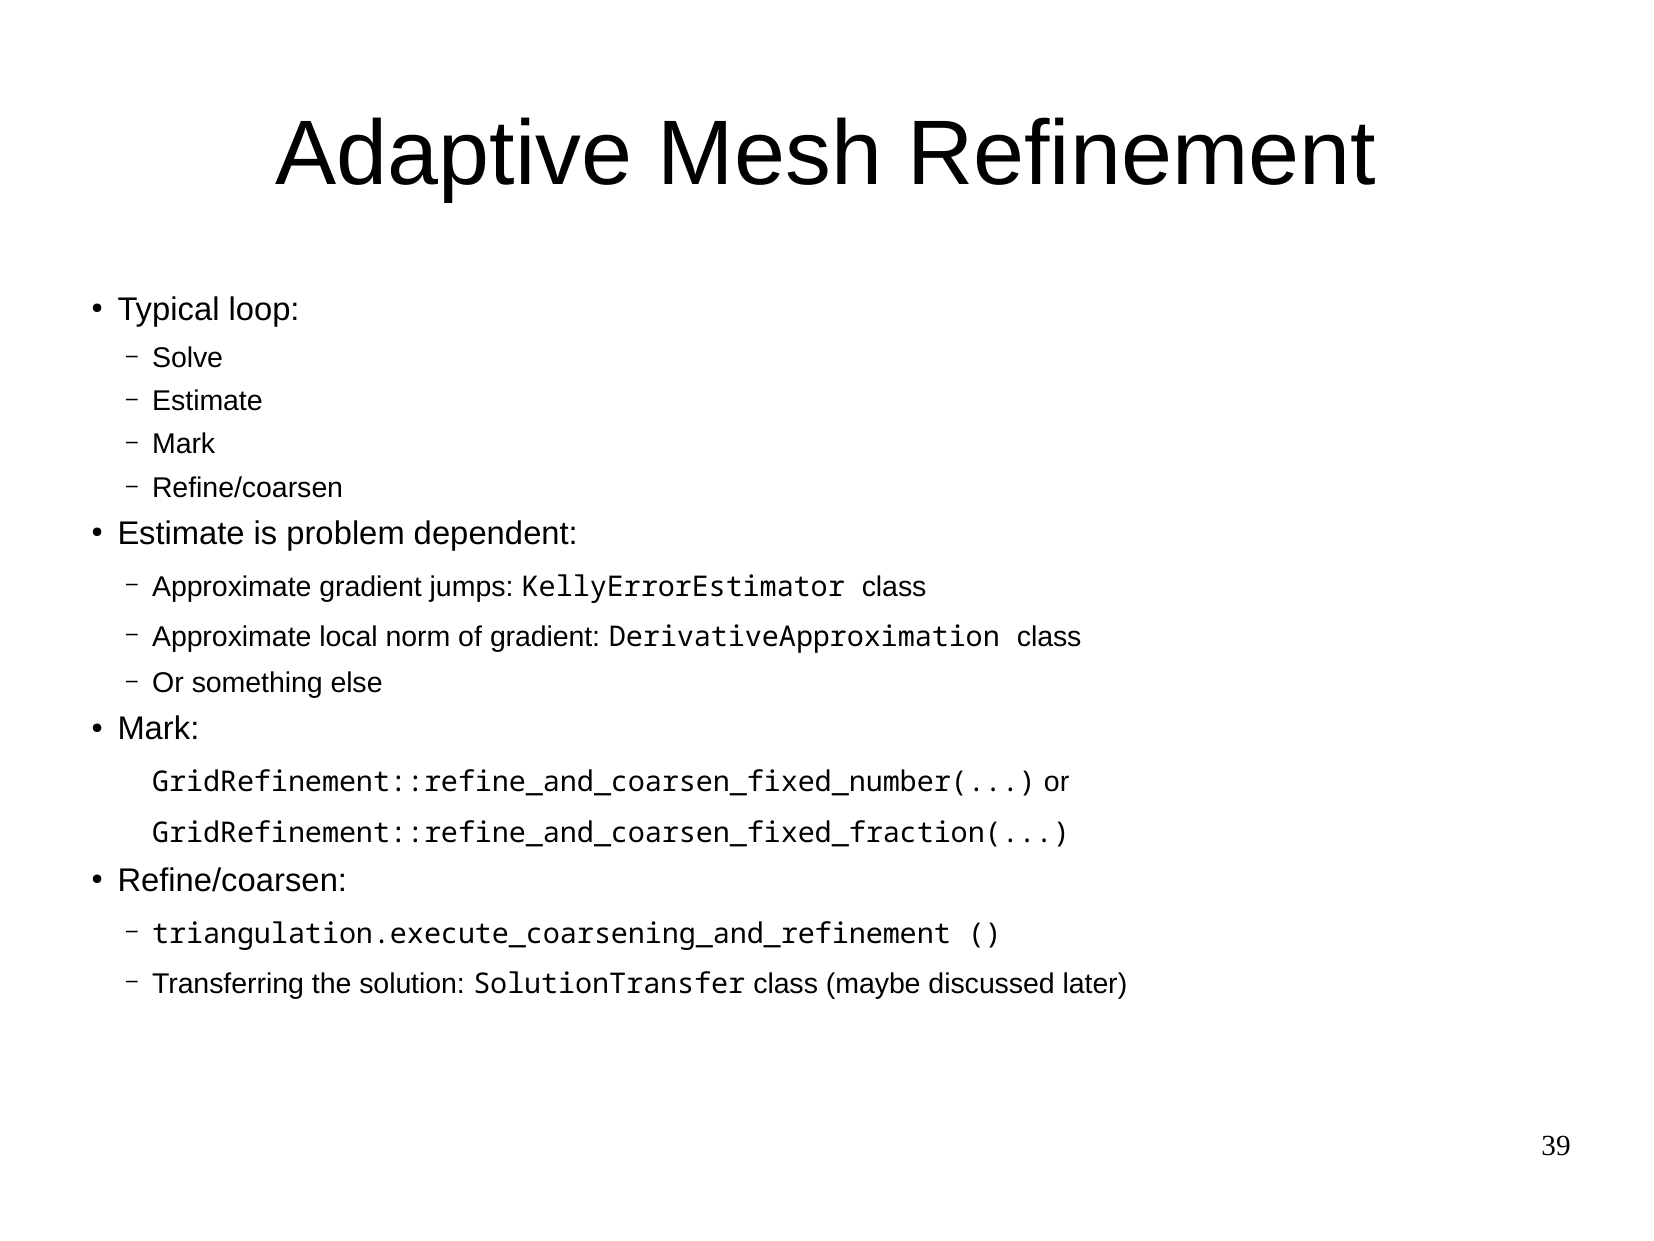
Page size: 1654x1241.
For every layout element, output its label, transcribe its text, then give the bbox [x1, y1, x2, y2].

title Adaptive Mesh Refinement [82, 49, 1571, 257]
list Typical loop: Solve Estimate Mark Refine/coarsen Estimate is problem dependent: Approximate gradient jumps: KellyErrorEstimator class Approximate local norm of gradient: DerivativeApproximation class Or something else Mark: GridRefinement::refine_and_coarsen_fixed_number(...) or GridRefinement::refine_and_coarsen_fixed_fraction(...) Refine/coarsen: triangulation.execute_coarsening_and_refinement () Transferring the solution: SolutionTransfer class (maybe discussed later) [82, 290, 1538, 1010]
